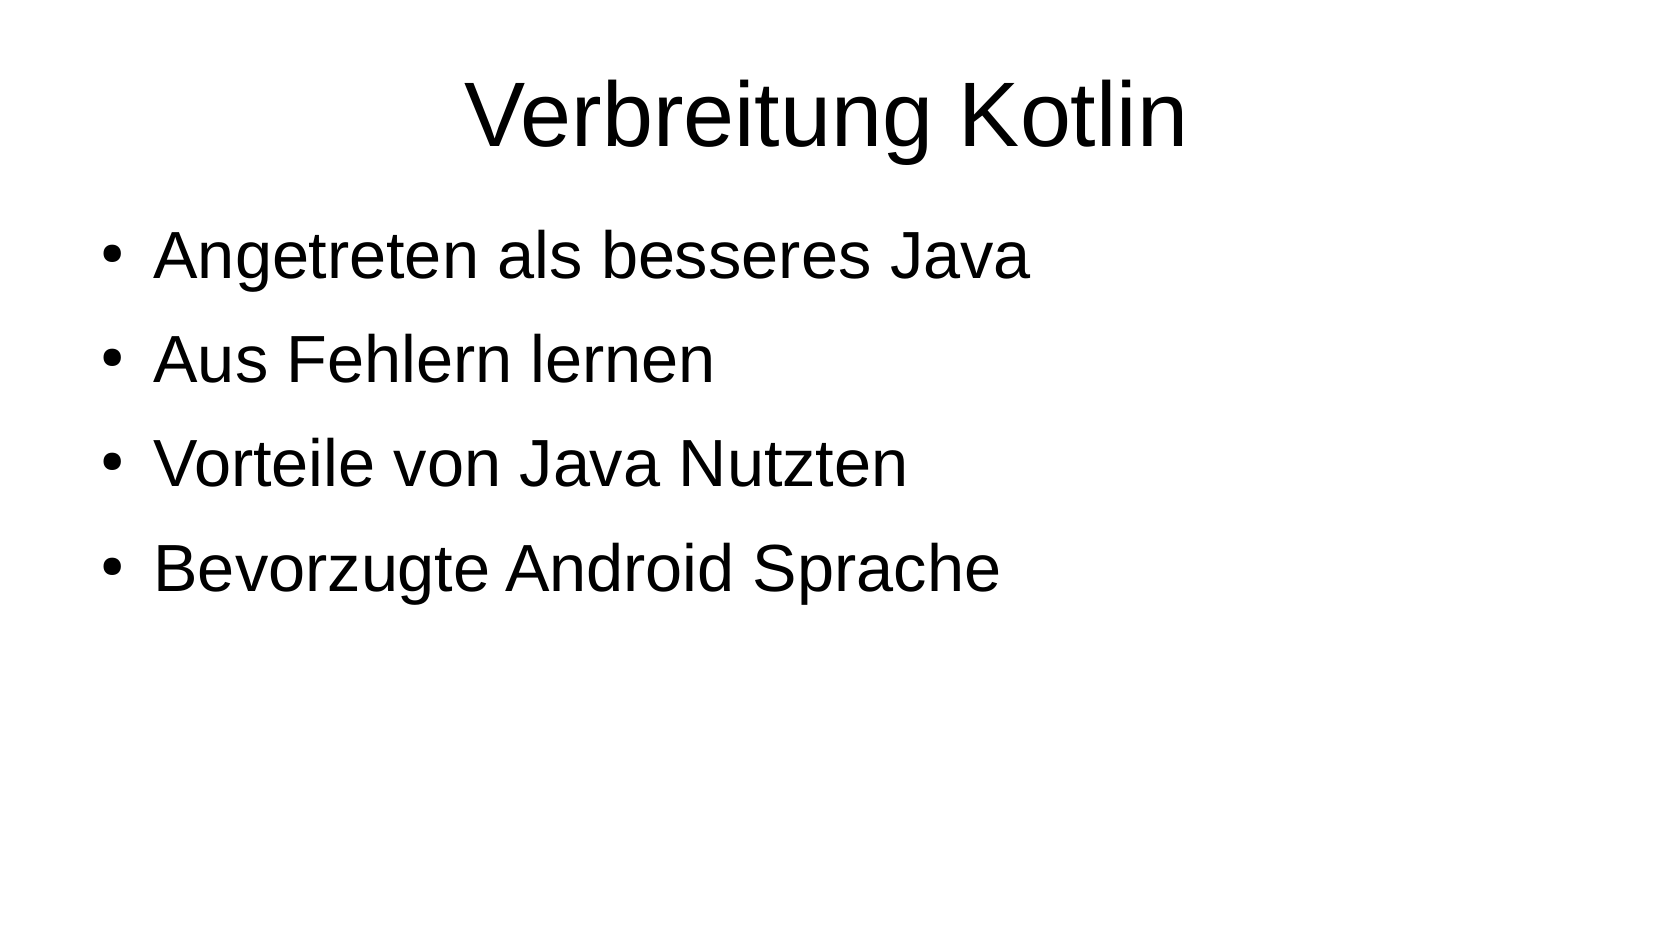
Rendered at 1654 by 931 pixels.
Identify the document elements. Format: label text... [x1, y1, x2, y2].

list Angetreten als besseres Java Aus Fehlern lernen Vorteile von Java Nutzten Bevorzugte Android Sprache [82, 217, 1571, 758]
title Verbreitung Kotlin [82, 37, 1571, 193]
